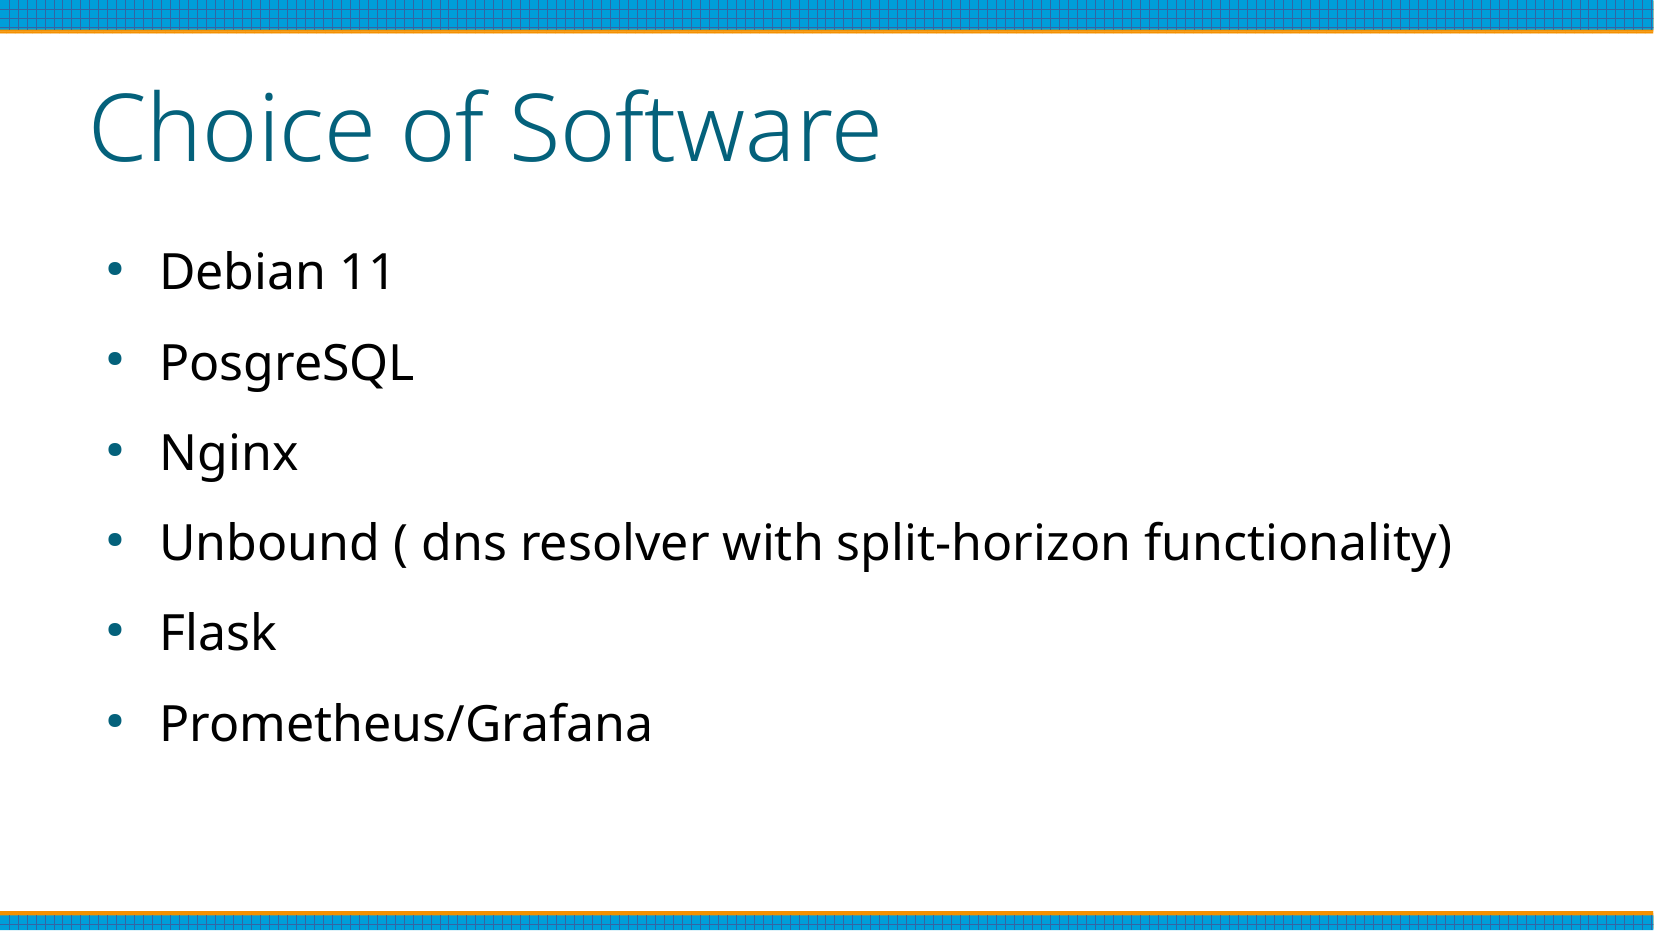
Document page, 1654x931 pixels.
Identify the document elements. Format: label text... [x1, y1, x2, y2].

list Debian 11 PosgreSQL Nginx Unbound ( dns resolver with split-horizon functionality) Flask Prometheus/Grafana [88, 236, 1565, 901]
title Choice of Software [88, 44, 1565, 207]
